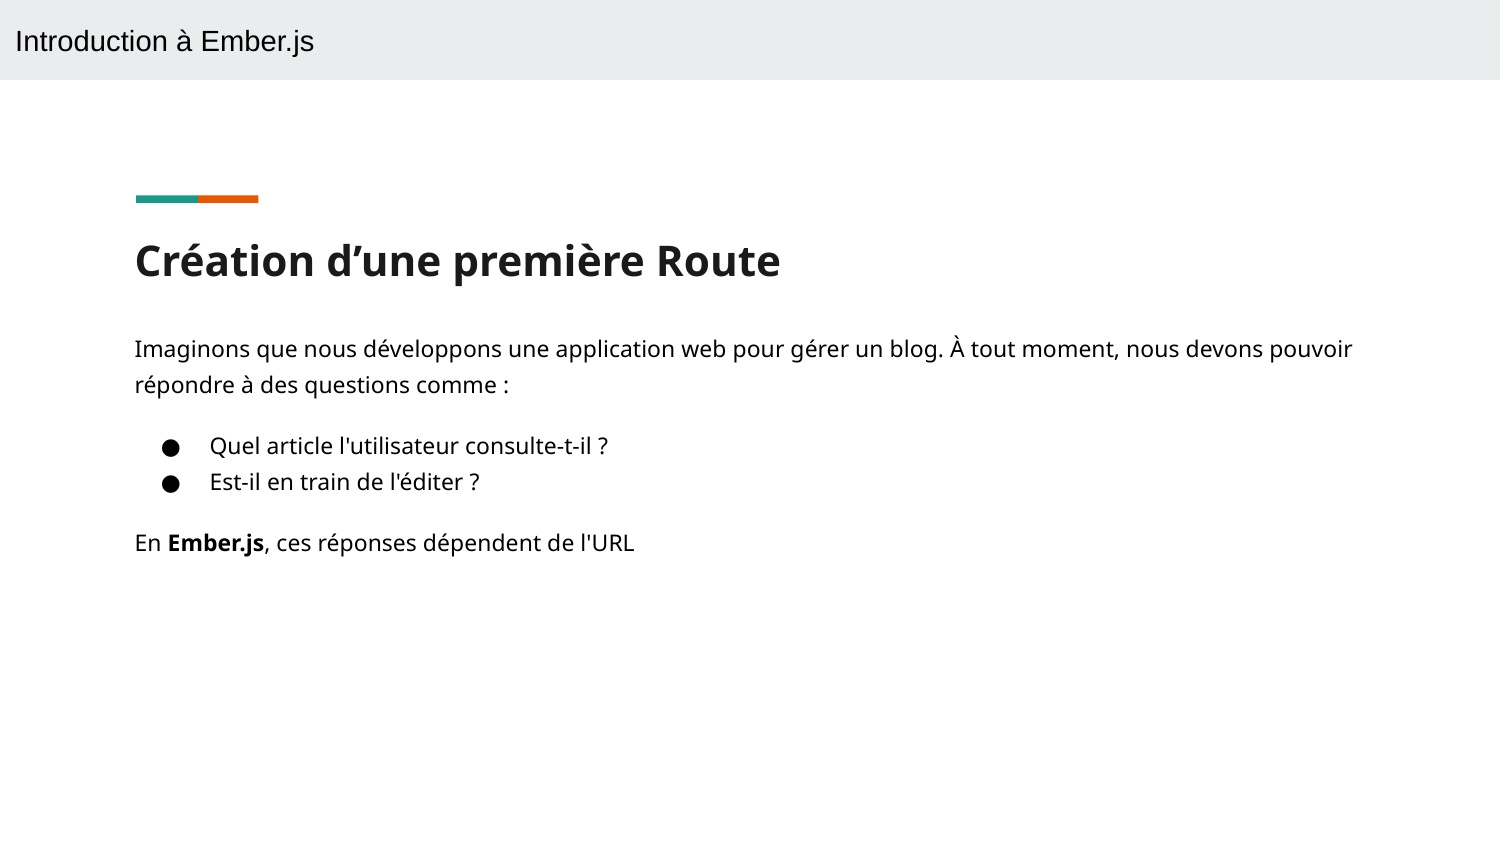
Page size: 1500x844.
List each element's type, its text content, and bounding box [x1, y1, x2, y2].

list Imaginons que nous développons une application web pour gérer un blog. À tout moment, nous devons pouvoir répondre à des questions comme : Quel article l'utilisateur consulte-t-il ? Est-il en train de l'éditer ? En Ember.js, ces réponses dépendent de l'URL [119, 313, 1381, 685]
title Création d’une première Route [119, 216, 1381, 305]
